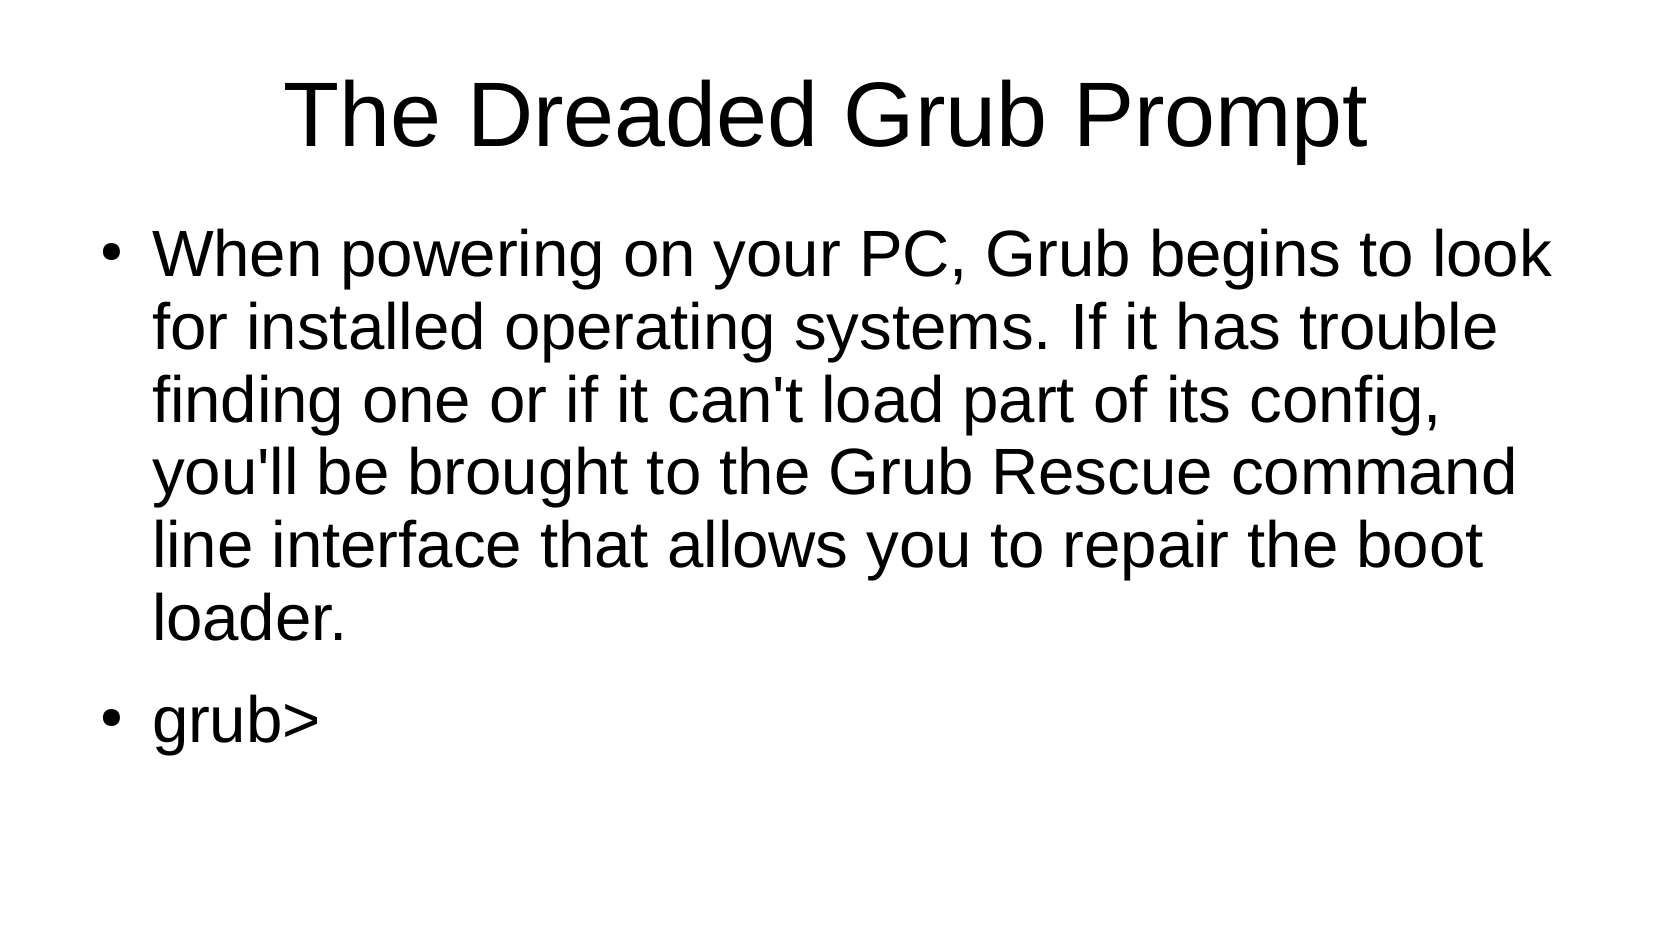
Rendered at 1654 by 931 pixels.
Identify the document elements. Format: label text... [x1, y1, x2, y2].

list When powering on your PC, Grub begins to look for installed operating systems. If it has trouble finding one or if it can't load part of its config, you'll be brought to the Grub Rescue command line interface that allows you to repair the boot loader. grub> [82, 217, 1571, 758]
title The Dreaded Grub Prompt [82, 37, 1571, 193]
